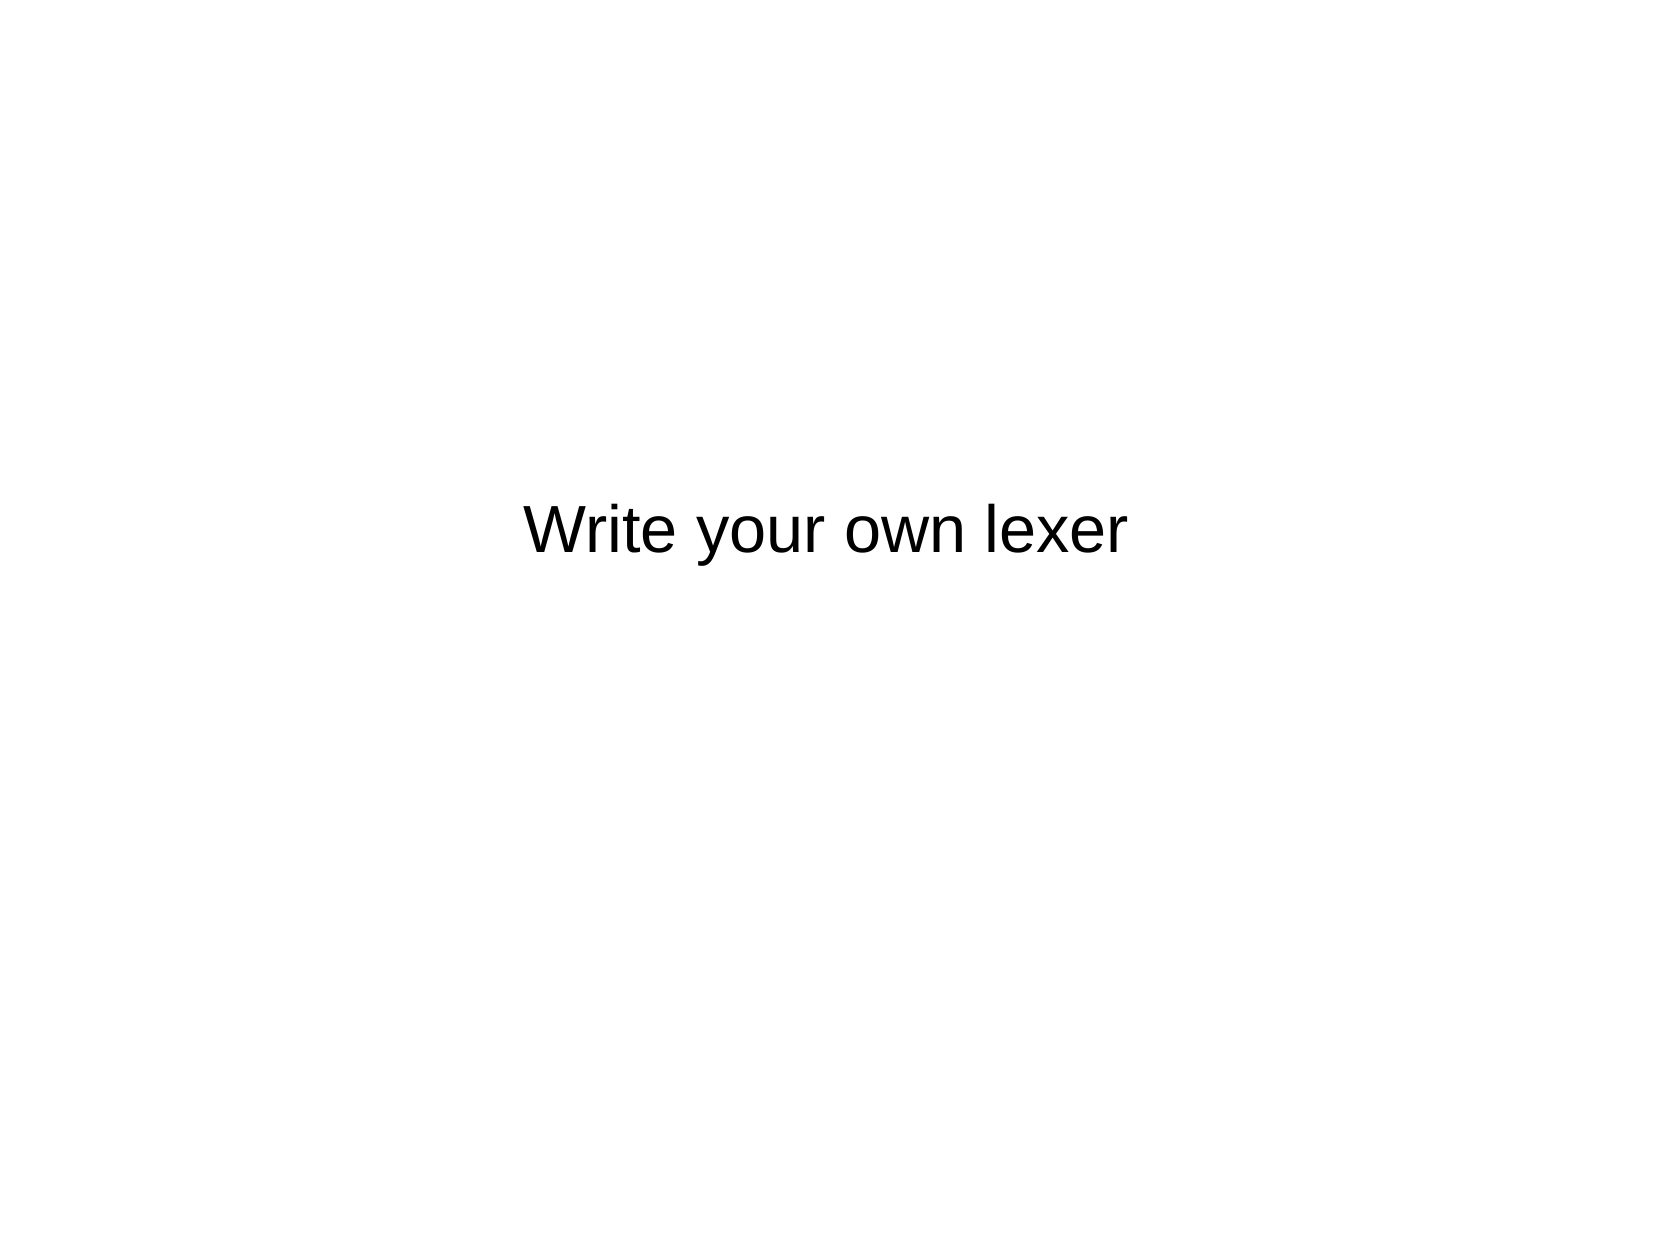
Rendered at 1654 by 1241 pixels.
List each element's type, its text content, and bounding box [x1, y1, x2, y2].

subtitle Write your own lexer [82, 49, 1571, 1010]
